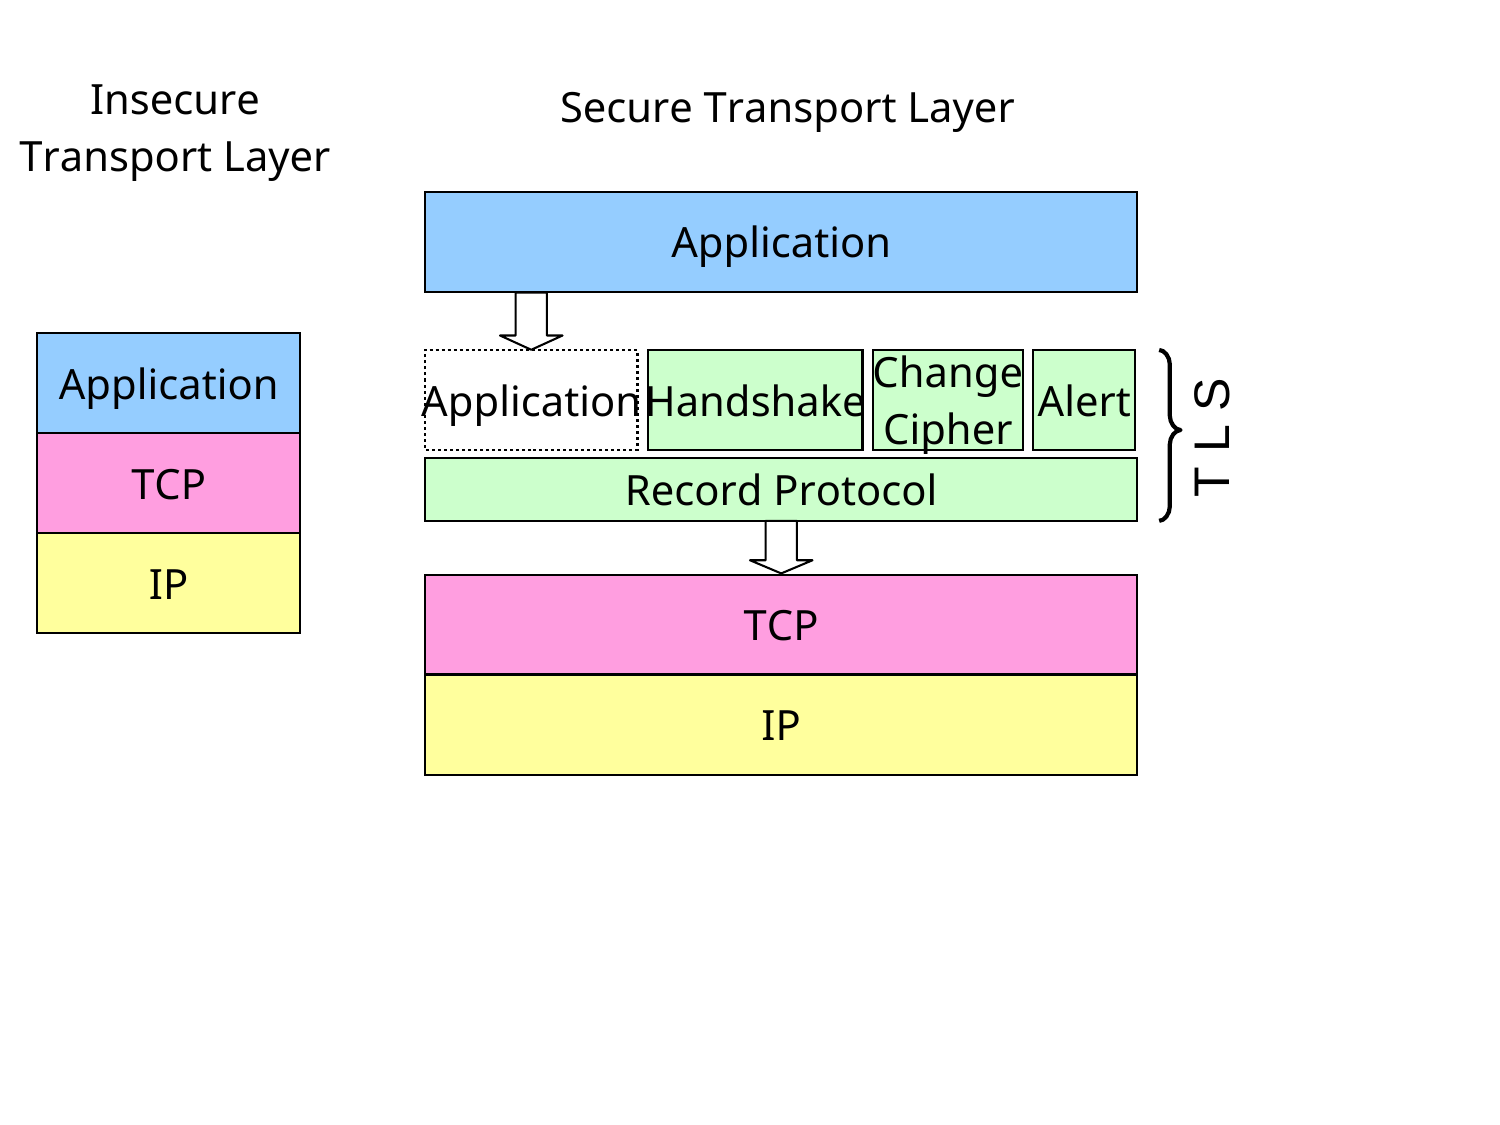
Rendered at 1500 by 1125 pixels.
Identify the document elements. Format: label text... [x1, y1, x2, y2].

text_box Application [425, 349, 638, 450]
text_box IP [37, 533, 300, 634]
text_box TCP [37, 434, 300, 533]
text_box Insecure Transport Layer [0, 62, 351, 191]
text_box Handshake [647, 349, 863, 450]
text_box T L S [1176, 362, 1248, 513]
text_box TCP [424, 574, 1138, 674]
text_box Change Cipher [872, 349, 1023, 450]
text_box IP [424, 674, 1138, 775]
text_box Record Protocol [424, 458, 1138, 521]
text_box Secure Transport Layer [399, 71, 1175, 143]
text_box Application [37, 333, 300, 434]
text_box Alert [1033, 349, 1136, 450]
text_box Application [424, 191, 1138, 292]
